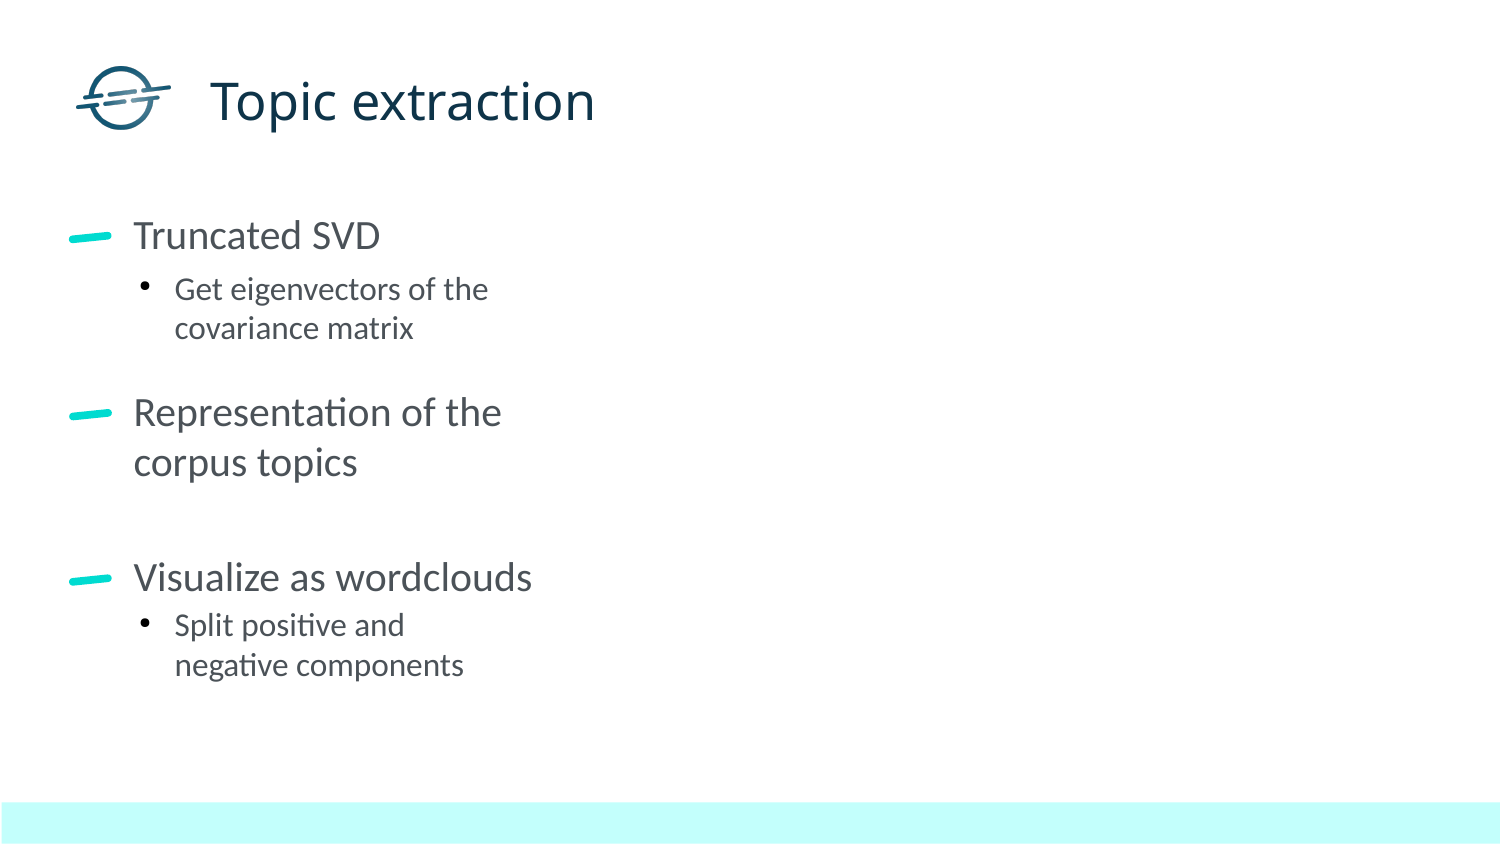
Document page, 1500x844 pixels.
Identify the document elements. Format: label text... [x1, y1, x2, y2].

title Topic extraction [195, 53, 724, 141]
text_box [68, 231, 112, 244]
text_box [1, 802, 1500, 844]
title Truncated SVD [118, 192, 506, 276]
title Get eigenvectors of the covariance matrix [124, 251, 512, 373]
text_box [69, 409, 112, 421]
title Visualize as wordclouds [118, 535, 588, 623]
title Split positive and negative components [124, 588, 498, 699]
text_box [69, 574, 112, 586]
title Representation of the corpus topics [118, 369, 587, 500]
picture [76, 66, 171, 130]
